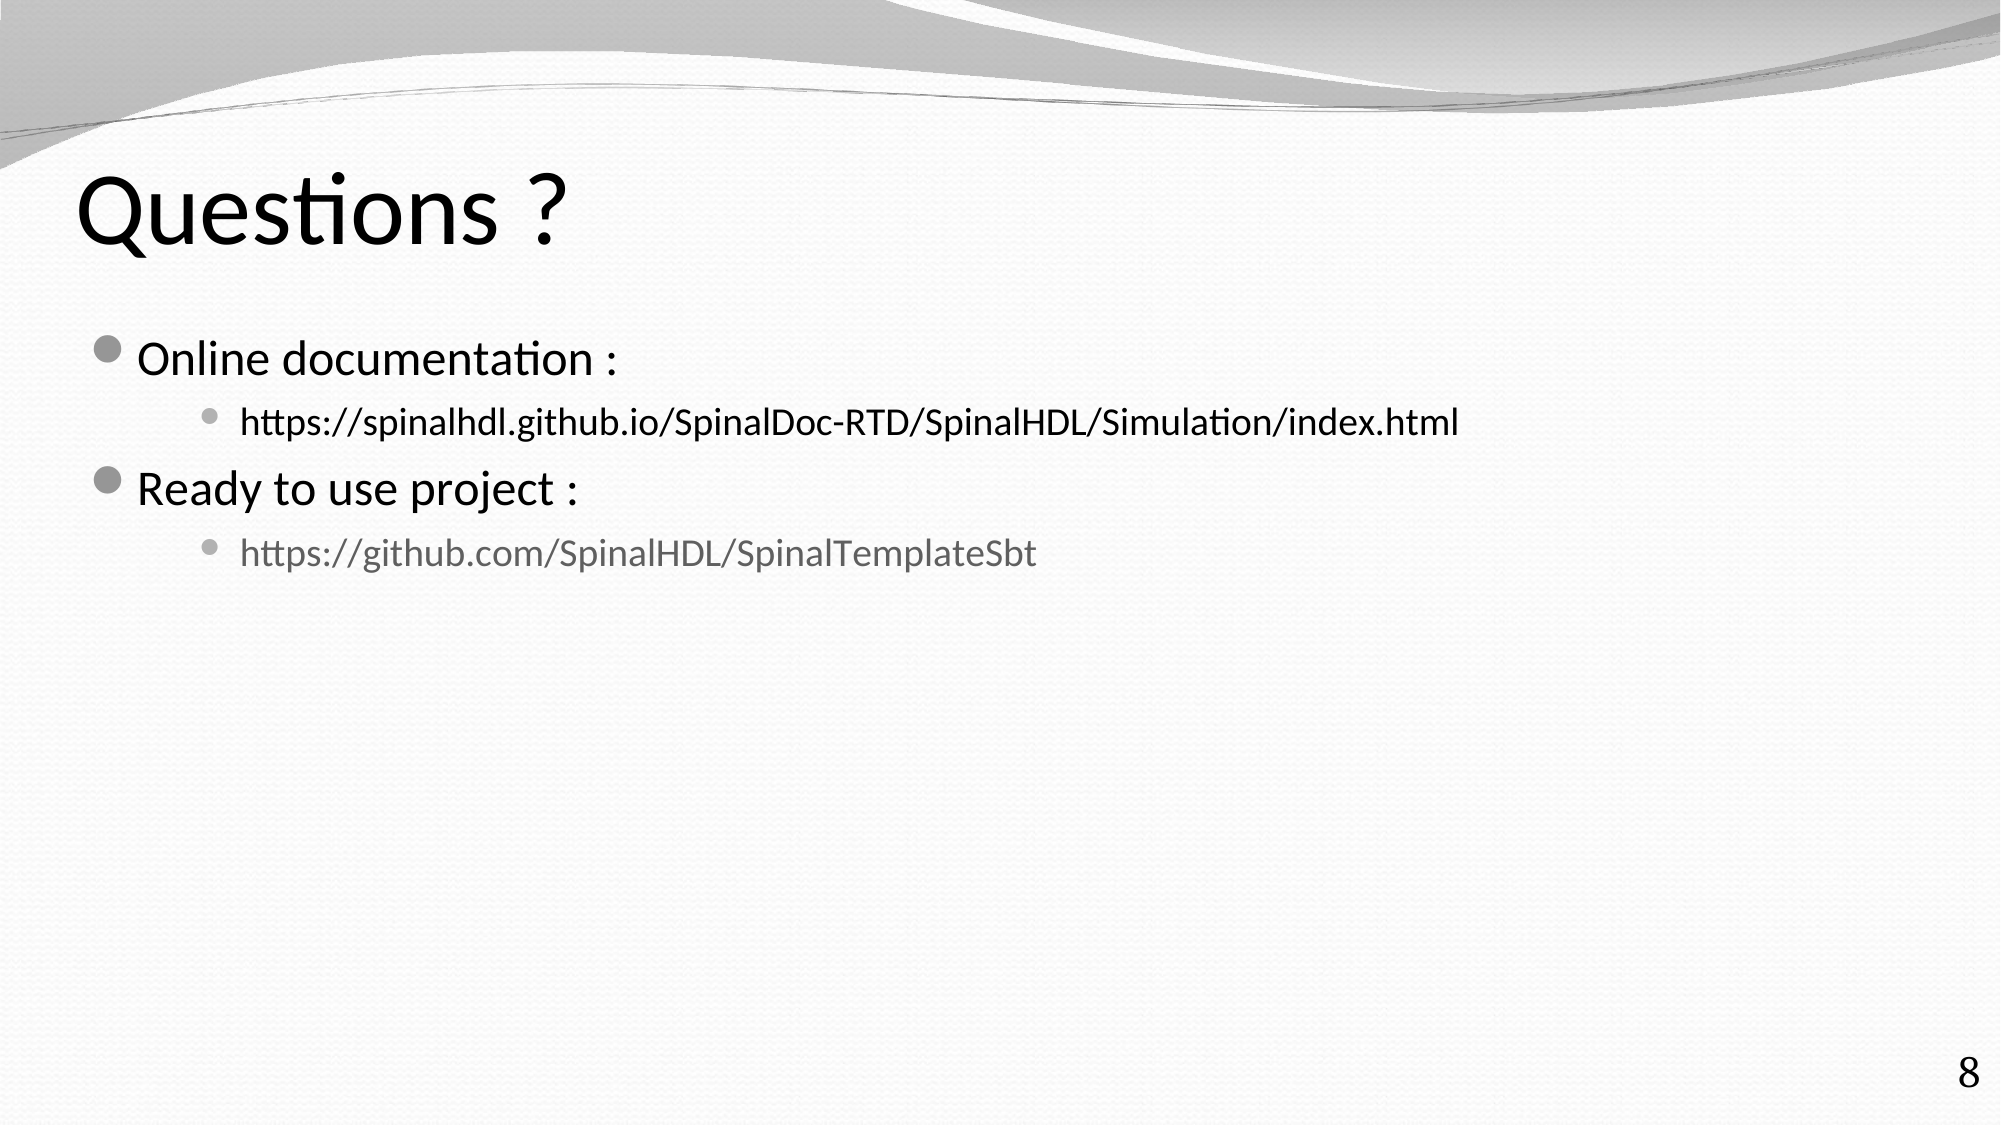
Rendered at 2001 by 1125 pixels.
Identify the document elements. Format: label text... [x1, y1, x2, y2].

text_box <numéro> [1813, 1042, 1981, 1103]
picture [0, 0, 2001, 1125]
title Questions ? [75, 78, 1426, 266]
list Online documentation : https://spinalhdl.github.io/SpinalDoc-RTD/SpinalHDL/Simulation/index.html Ready to use project : https://github.com/SpinalHDL/SpinalTemplateSbt [75, 317, 1843, 1038]
